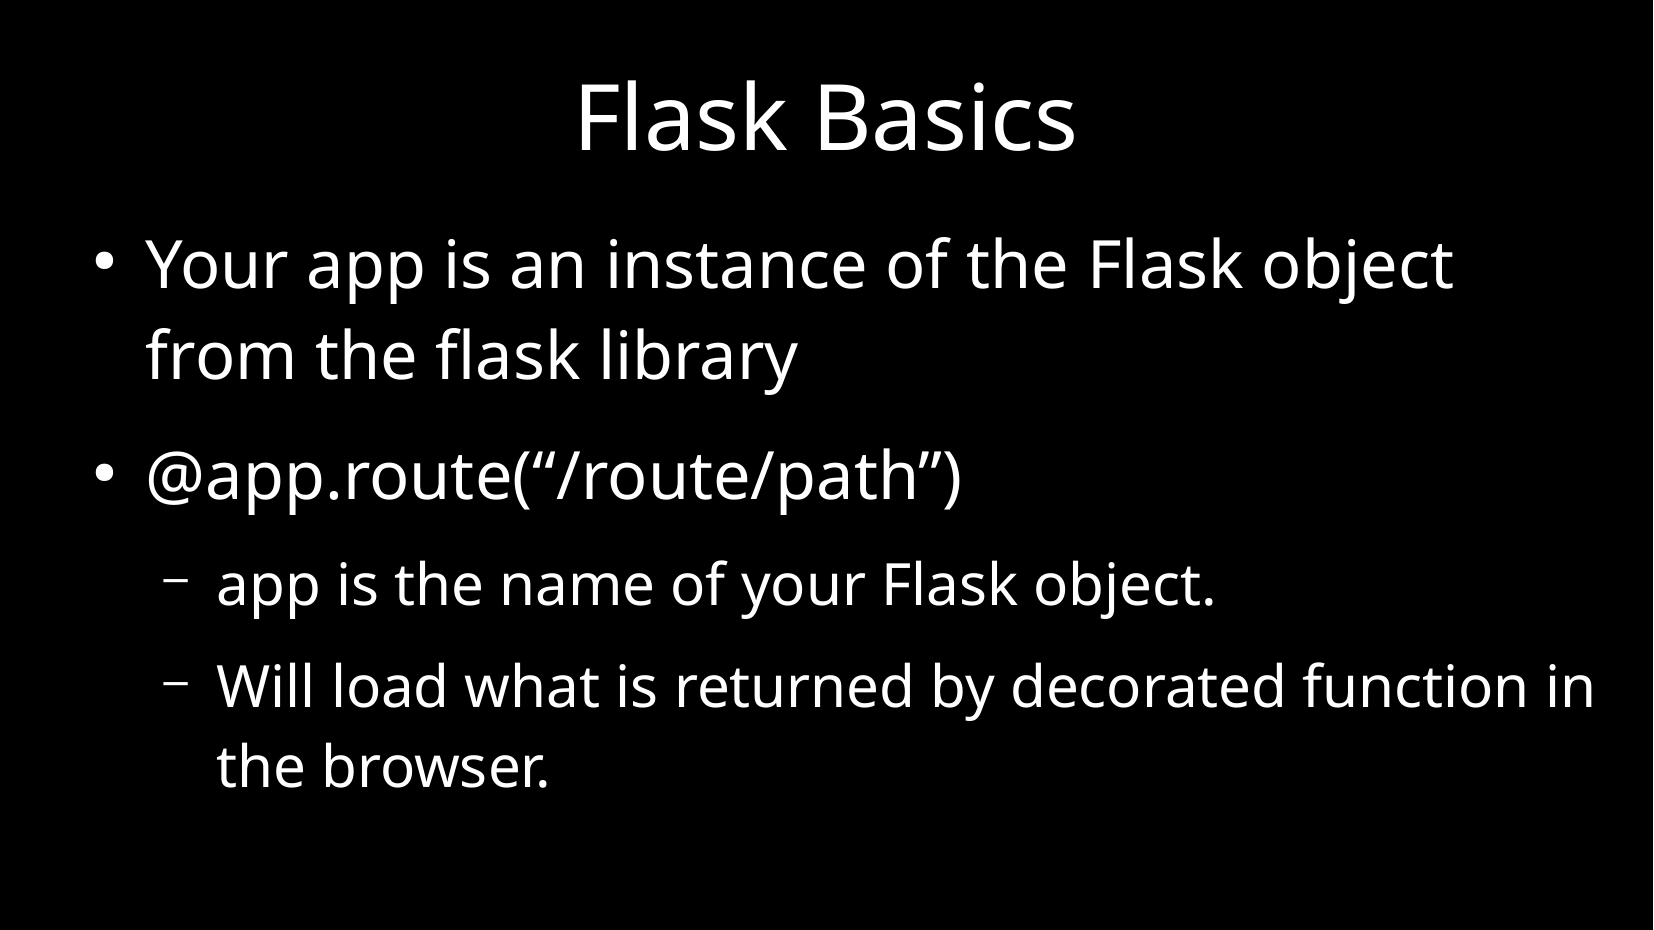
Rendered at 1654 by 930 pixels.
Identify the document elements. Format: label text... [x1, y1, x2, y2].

title Flask Basics [82, 37, 1571, 193]
list Your app is an instance of the Flask object from the flask library @app.route(“/route/path”) app is the name of your Flask object. Will load what is returned by decorated function in the browser. [75, 217, 1608, 863]
